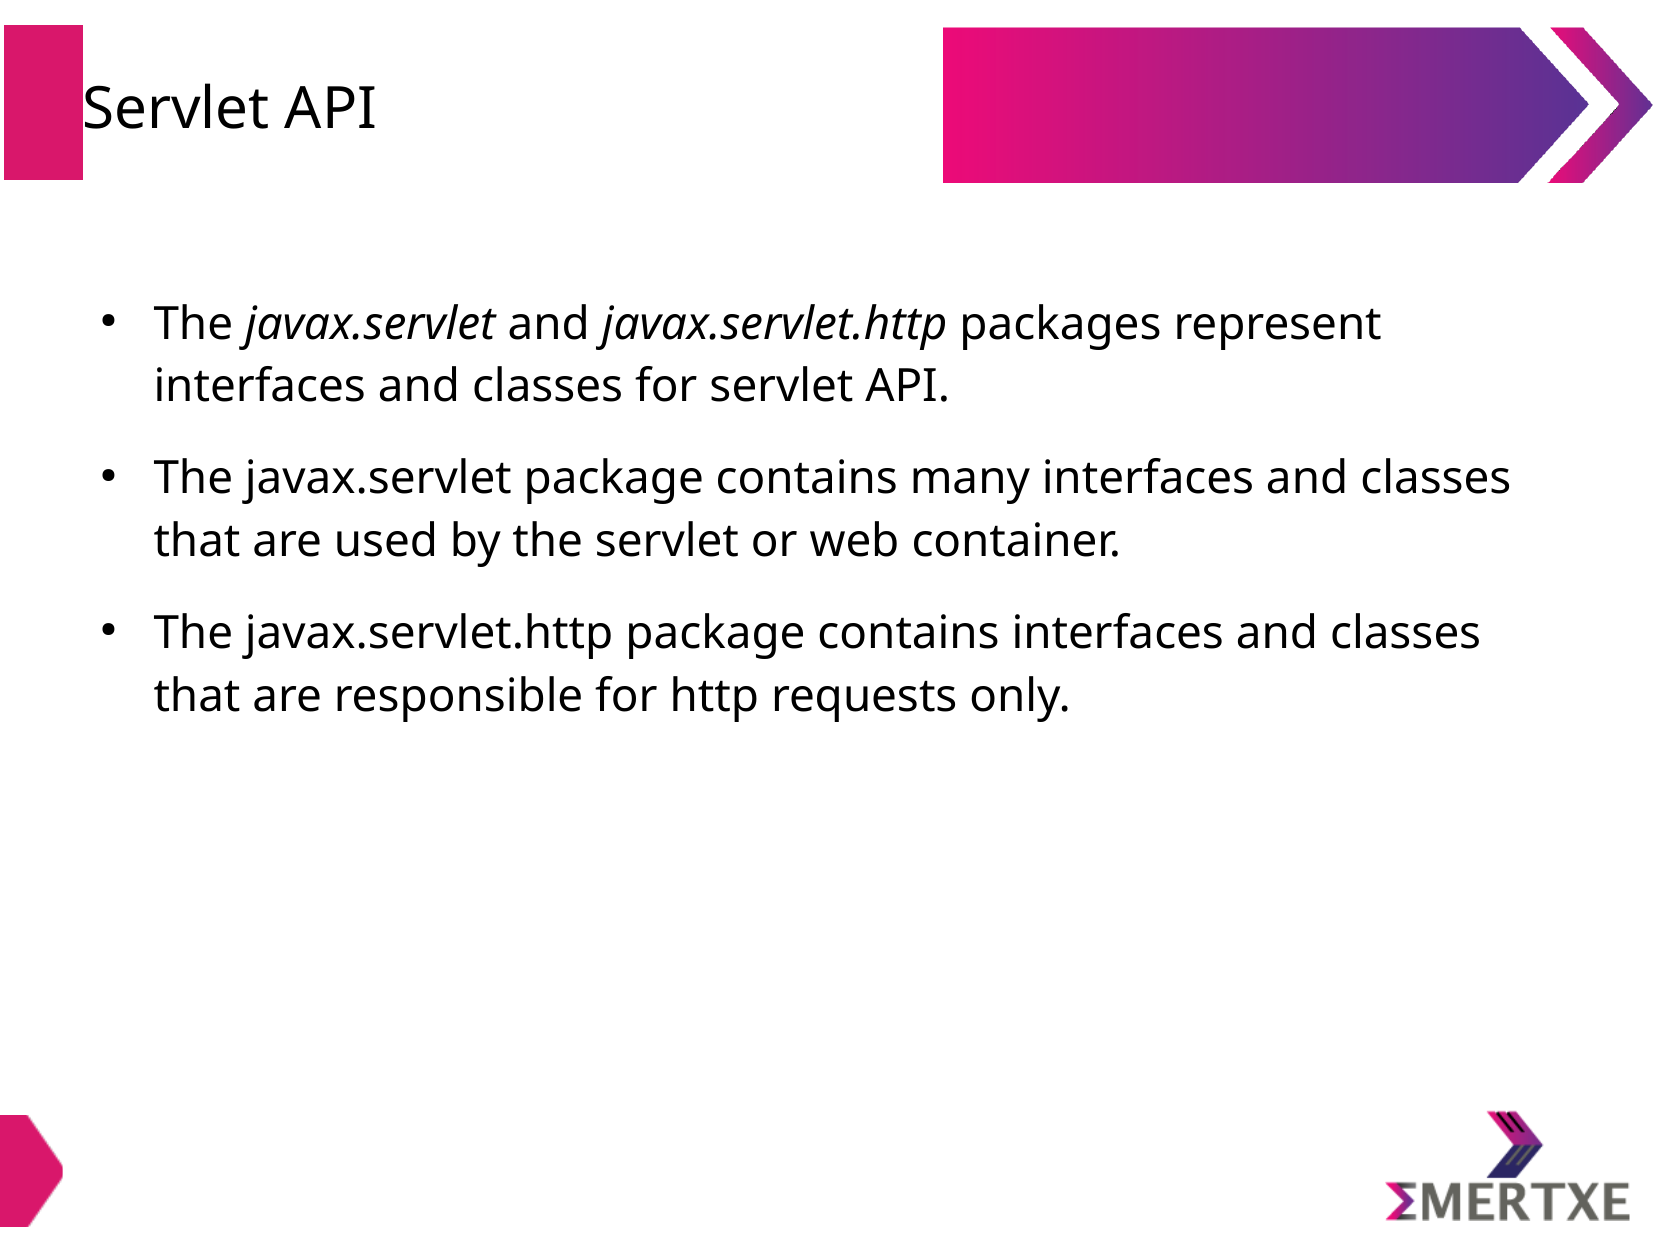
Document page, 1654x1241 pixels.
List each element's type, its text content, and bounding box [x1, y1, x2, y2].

list The javax.servlet and javax.servlet.http packages represent interfaces and classes for servlet API. The javax.servlet package contains many interfaces and classes that are used by the servlet or web container. The javax.servlet.http package contains interfaces and classes that are responsible for http requests only. [82, 290, 1571, 1010]
picture [1571, 27, 1653, 183]
title Servlet API [82, 2, 1571, 210]
picture [1385, 1107, 1631, 1221]
